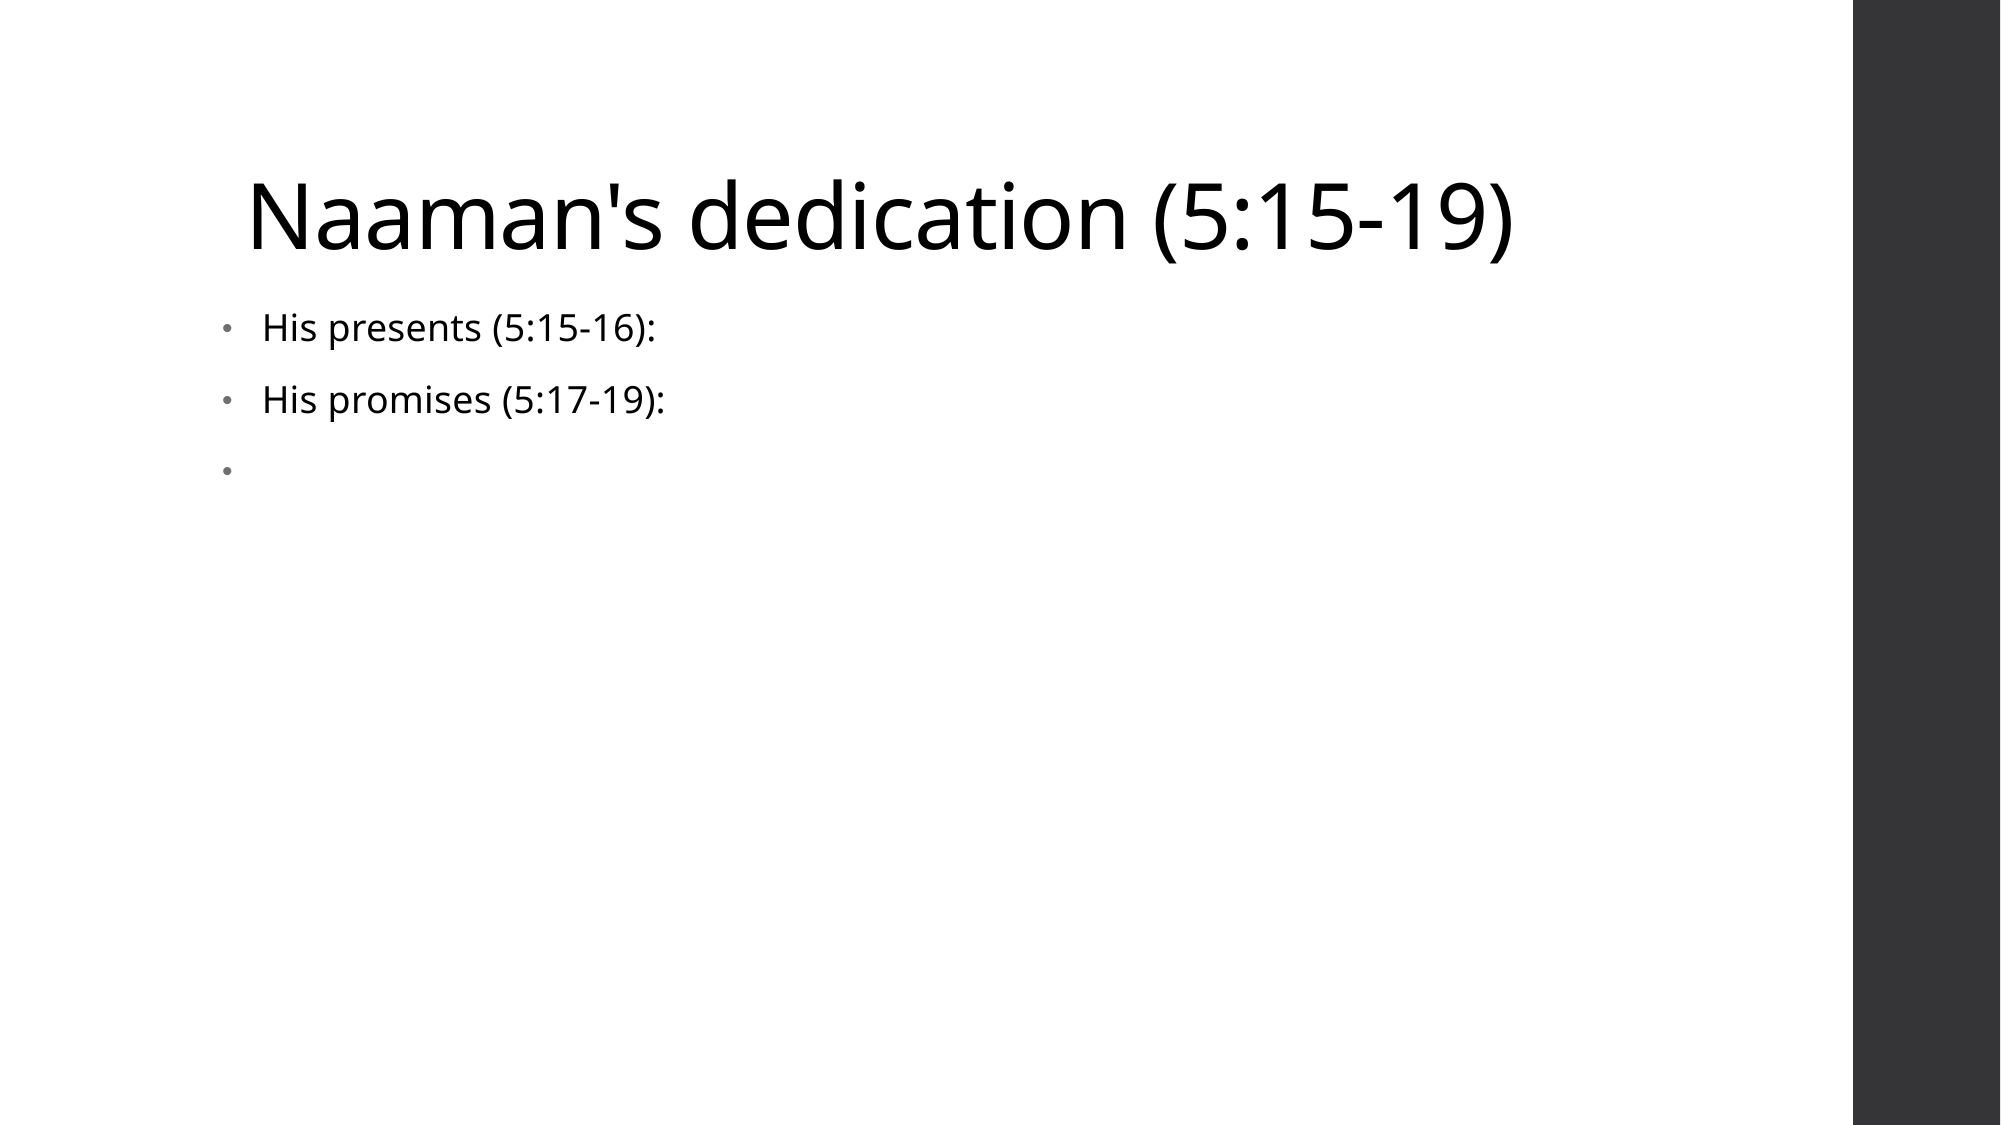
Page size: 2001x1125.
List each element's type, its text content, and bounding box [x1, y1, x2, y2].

title Naaman's dedication (5:15-19) [206, 60, 1797, 278]
list His presents (5:15-16): His promises (5:17-19): [206, 299, 1617, 1014]
